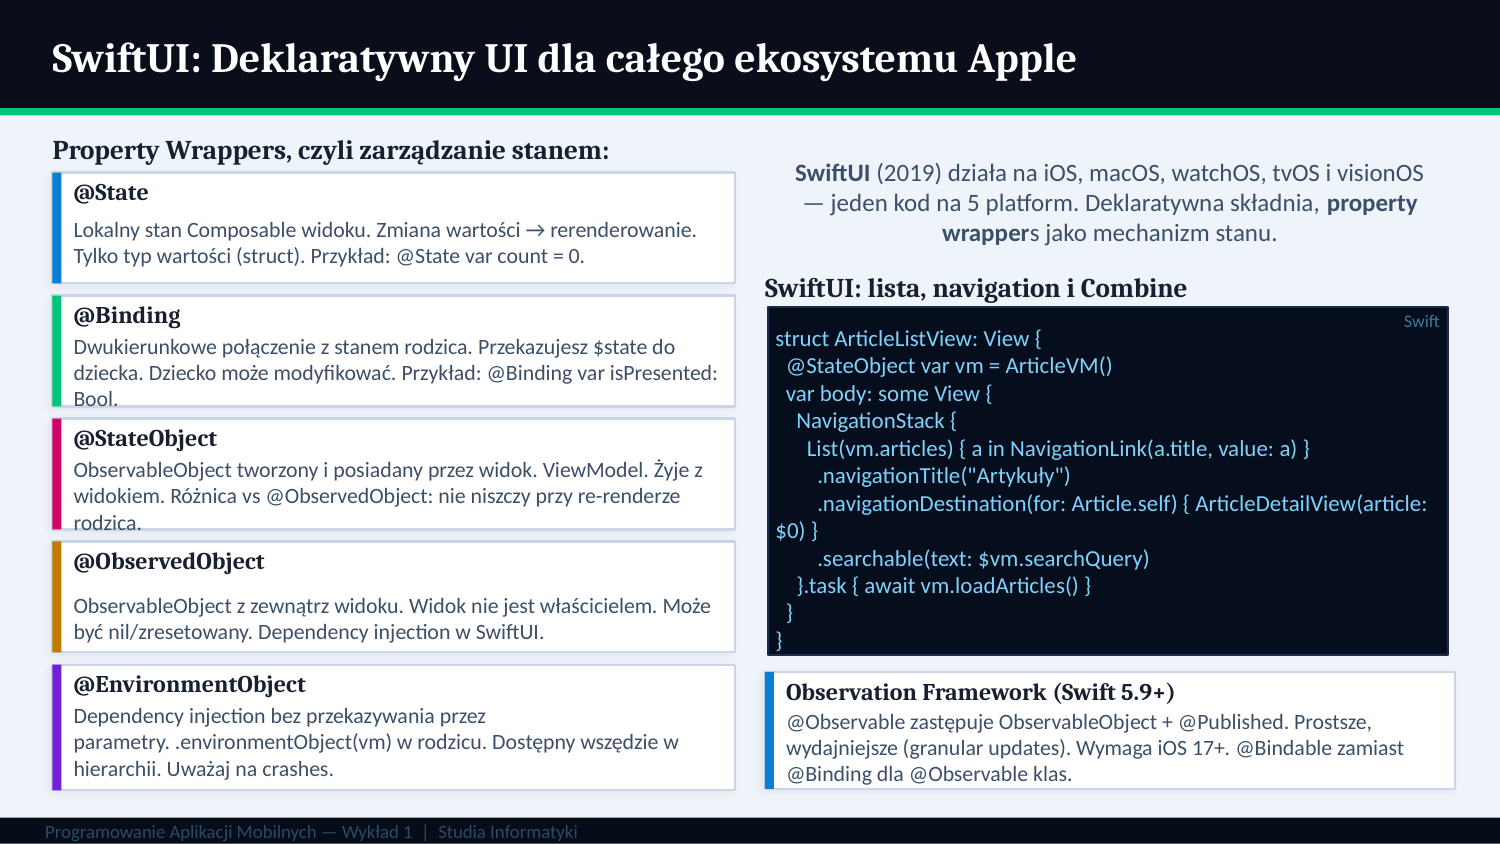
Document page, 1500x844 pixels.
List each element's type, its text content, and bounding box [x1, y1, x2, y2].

text_box [52, 418, 735, 530]
text_box [0, 817, 1500, 844]
text_box @Observable zastępuje ObservableObject + @Published. Prostsze, wydajniejsze (granular updates). Wymaga iOS 17+. @Bindable zamiast @Binding dla @Observable klas. [785, 721, 1446, 773]
text_box SwiftUI (2019) działa na iOS, macOS, watchOS, tvOS i visionOS — jeden kod na 5 platform. Deklaratywna składnia, property wrappers jako mechanizm stanu. [773, 133, 1447, 266]
text_box [768, 307, 1449, 655]
text_box @Binding [73, 294, 726, 334]
text_box @EnvironmentObject [73, 663, 726, 703]
text_box Dependency injection bez przekazywania przez parametry. .environmentObject(vm) w rodzicu. Dostępny wszędzie w hierarchii. Uważaj na crashes. [73, 718, 726, 764]
text_box [76, 464, 85, 472]
text_box Lokalny stan Composable widoku. Zmiana wartości → rerenderowanie. Tylko typ wartości (struct). Przykład: @State var count = 0. [73, 219, 726, 265]
text_box [52, 295, 735, 407]
text_box Programowanie Aplikacji Mobilnych — Wykład 1 | Studia Informatyki [44, 818, 1455, 843]
text_box @StateObject [73, 417, 726, 457]
text_box Dwukierunkowe połączenie z stanem rodzica. Przekazujesz $state do dziecka. Dziecko może modyfikować. Przykład: @Binding var isPresented: Bool. [73, 349, 726, 395]
text_box ObservableObject tworzony i posiadany przez widok. ViewModel. Żyje z widokiem. Różnica vs @ObservedObject: nie niszczy przy re-renderze rodzica. [73, 472, 726, 518]
text_box [83, 521, 89, 529]
text_box Swift [1289, 306, 1440, 323]
text_box Property Wrappers, czyli zarządzanie stanem: [52, 127, 735, 170]
text_box [52, 664, 735, 791]
text_box [52, 541, 735, 653]
text_box [52, 172, 735, 284]
text_box Observation Framework (Swift 5.9+) [785, 671, 1446, 711]
text_box [176, 464, 185, 472]
text_box SwiftUI: lista, navigation i Combine [764, 266, 1455, 309]
text_box [0, 0, 1500, 116]
text_box @ObservedObject [73, 540, 726, 580]
text_box SwiftUI: Deklaratywny UI dla całego ekosystemu Apple [52, 8, 1448, 102]
text_box ObservableObject z zewnątrz widoku. Widok nie jest właścicielem. Może być nil/zresetowany. Dependency injection w SwiftUI. [73, 595, 726, 641]
text_box struct ArticleListView: View { @StateObject var vm = ArticleVM() var body: some View { NavigationStack { List(vm.articles) { a in NavigationLink(a.title, value: a) } .navigationTitle("Artykuły") .navigationDestination(for: Article.self) { ArticleDetailView(article: $0) } .searchable(text: $vm.searchQuery) }.task { await vm.loadArticles() } } } [775, 323, 1441, 620]
text_box @State [73, 171, 726, 211]
text_box [764, 671, 1455, 789]
text_box [95, 521, 100, 529]
